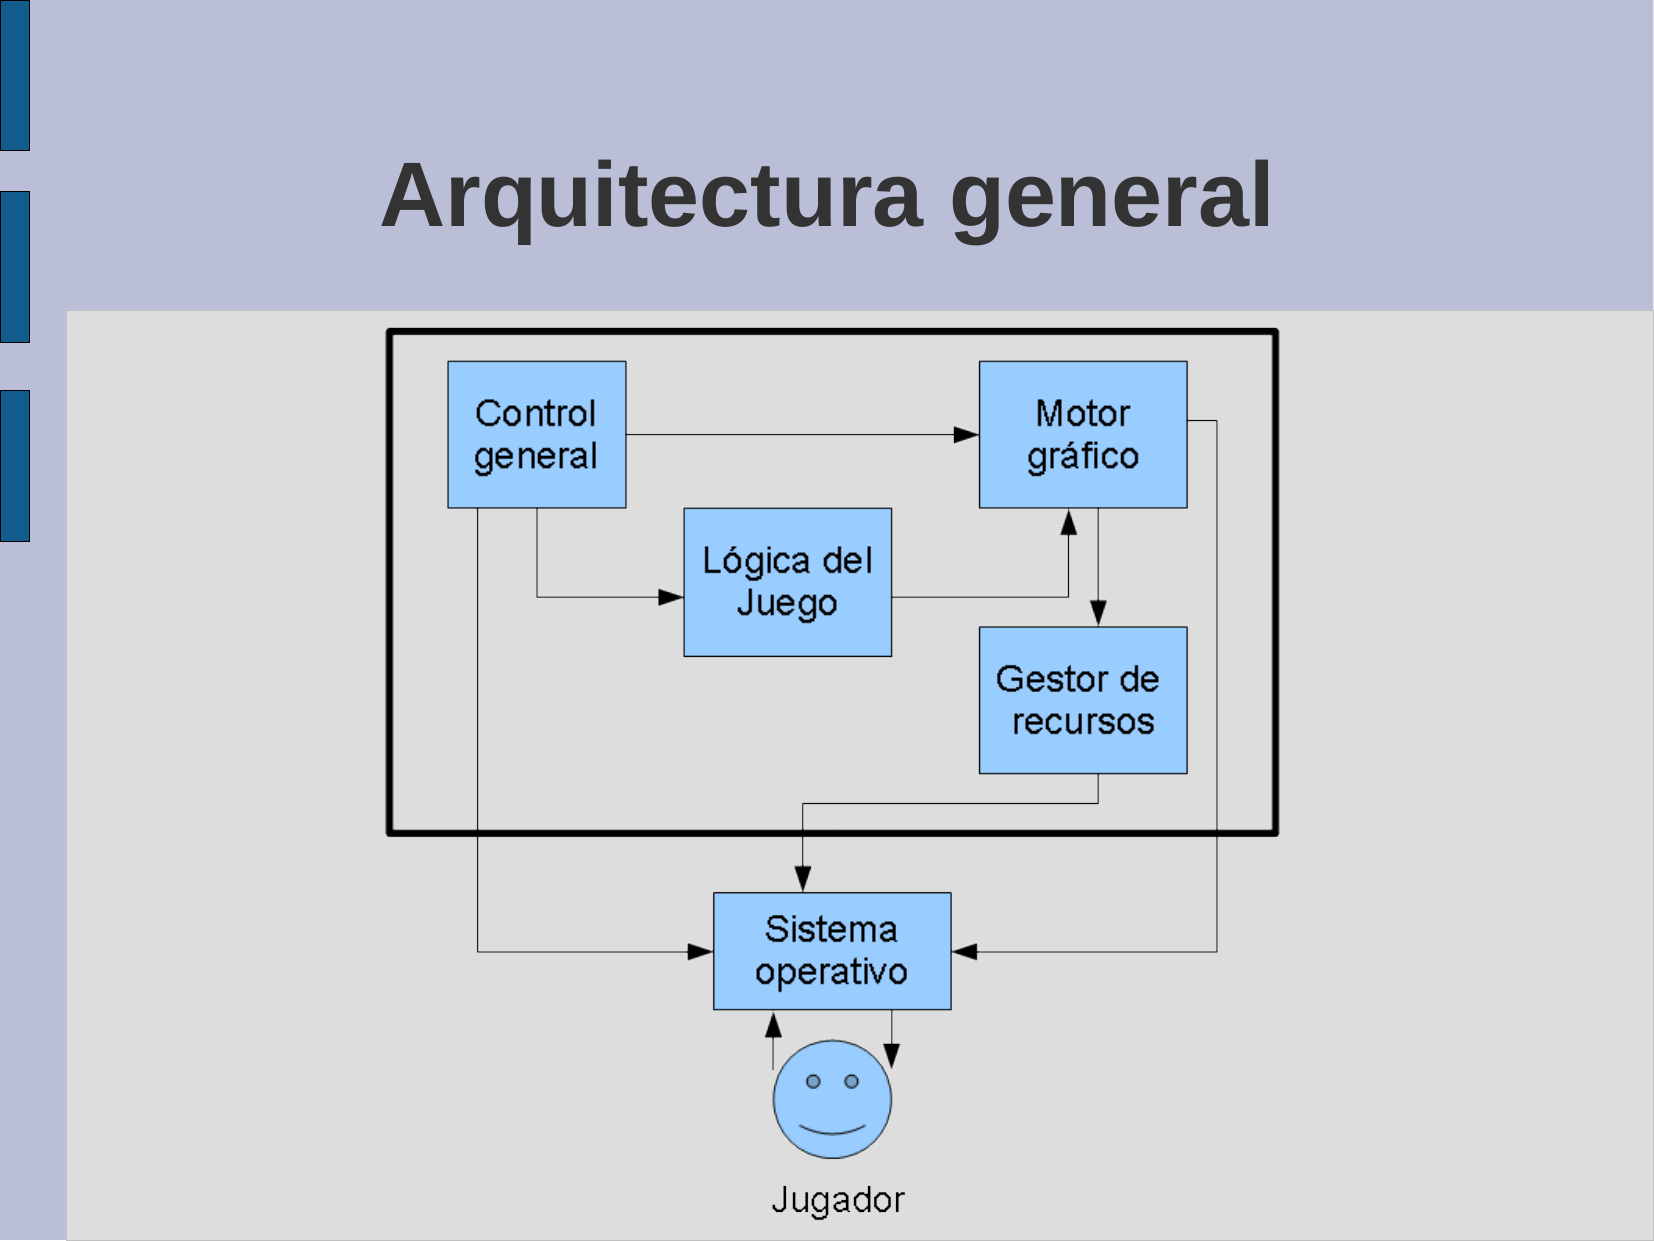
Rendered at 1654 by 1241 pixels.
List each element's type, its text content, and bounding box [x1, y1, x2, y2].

picture [363, 320, 1304, 1236]
title Arquitectura general [121, 91, 1534, 299]
